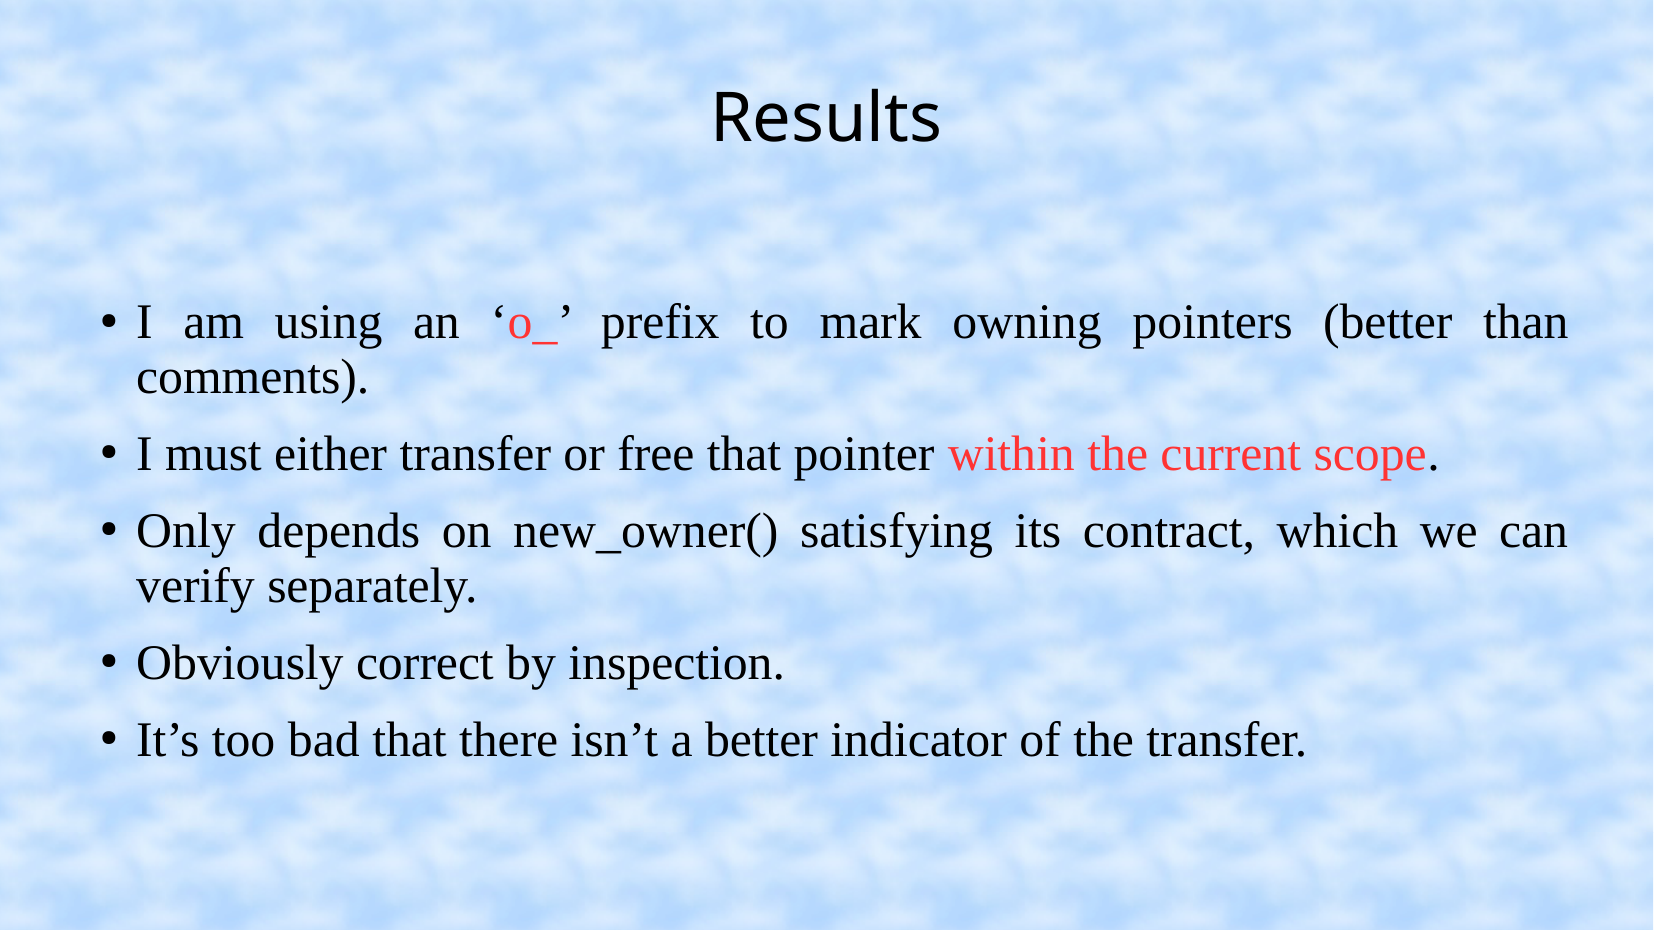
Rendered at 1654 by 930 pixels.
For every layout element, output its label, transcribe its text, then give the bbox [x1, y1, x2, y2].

title Results [82, 36, 1571, 193]
list I am using an ‘o_’ prefix to mark owning pointers (better than comments). I must either transfer or free that pointer within the current scope. Only depends on new_owner() satisfying its contract, which we can verify separately. Obviously correct by inspection. It’s too bad that there isn’t a better indicator of the transfer. [82, 217, 1571, 841]
picture [0, 0, 1654, 930]
